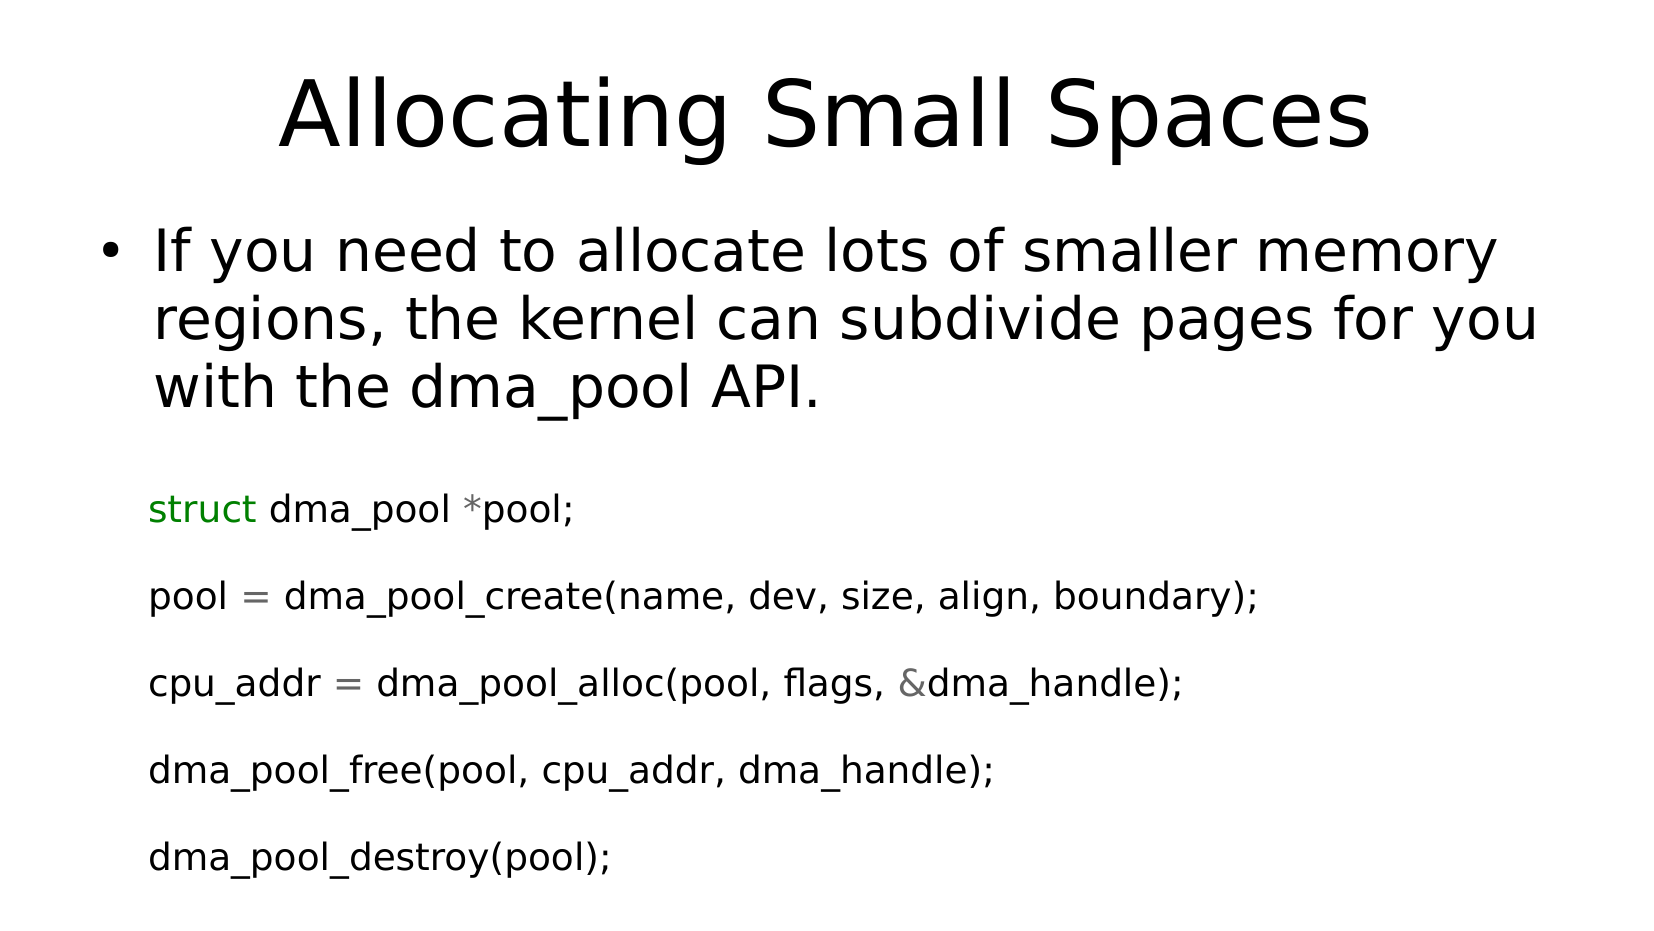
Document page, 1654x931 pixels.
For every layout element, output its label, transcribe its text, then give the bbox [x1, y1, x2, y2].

title Allocating Small Spaces [82, 37, 1571, 193]
text_box struct dma_pool *pool; pool = dma_pool_create(name, dev, size, align, boundary); cpu_addr = dma_pool_alloc(pool, flags, &dma_handle); dma_pool_free(pool, cpu_addr, dma_handle); dma_pool_destroy(pool); [133, 480, 1276, 887]
list If you need to allocate lots of smaller memory regions, the kernel can subdivide pages for you with the dma_pool API. [82, 217, 1571, 758]
